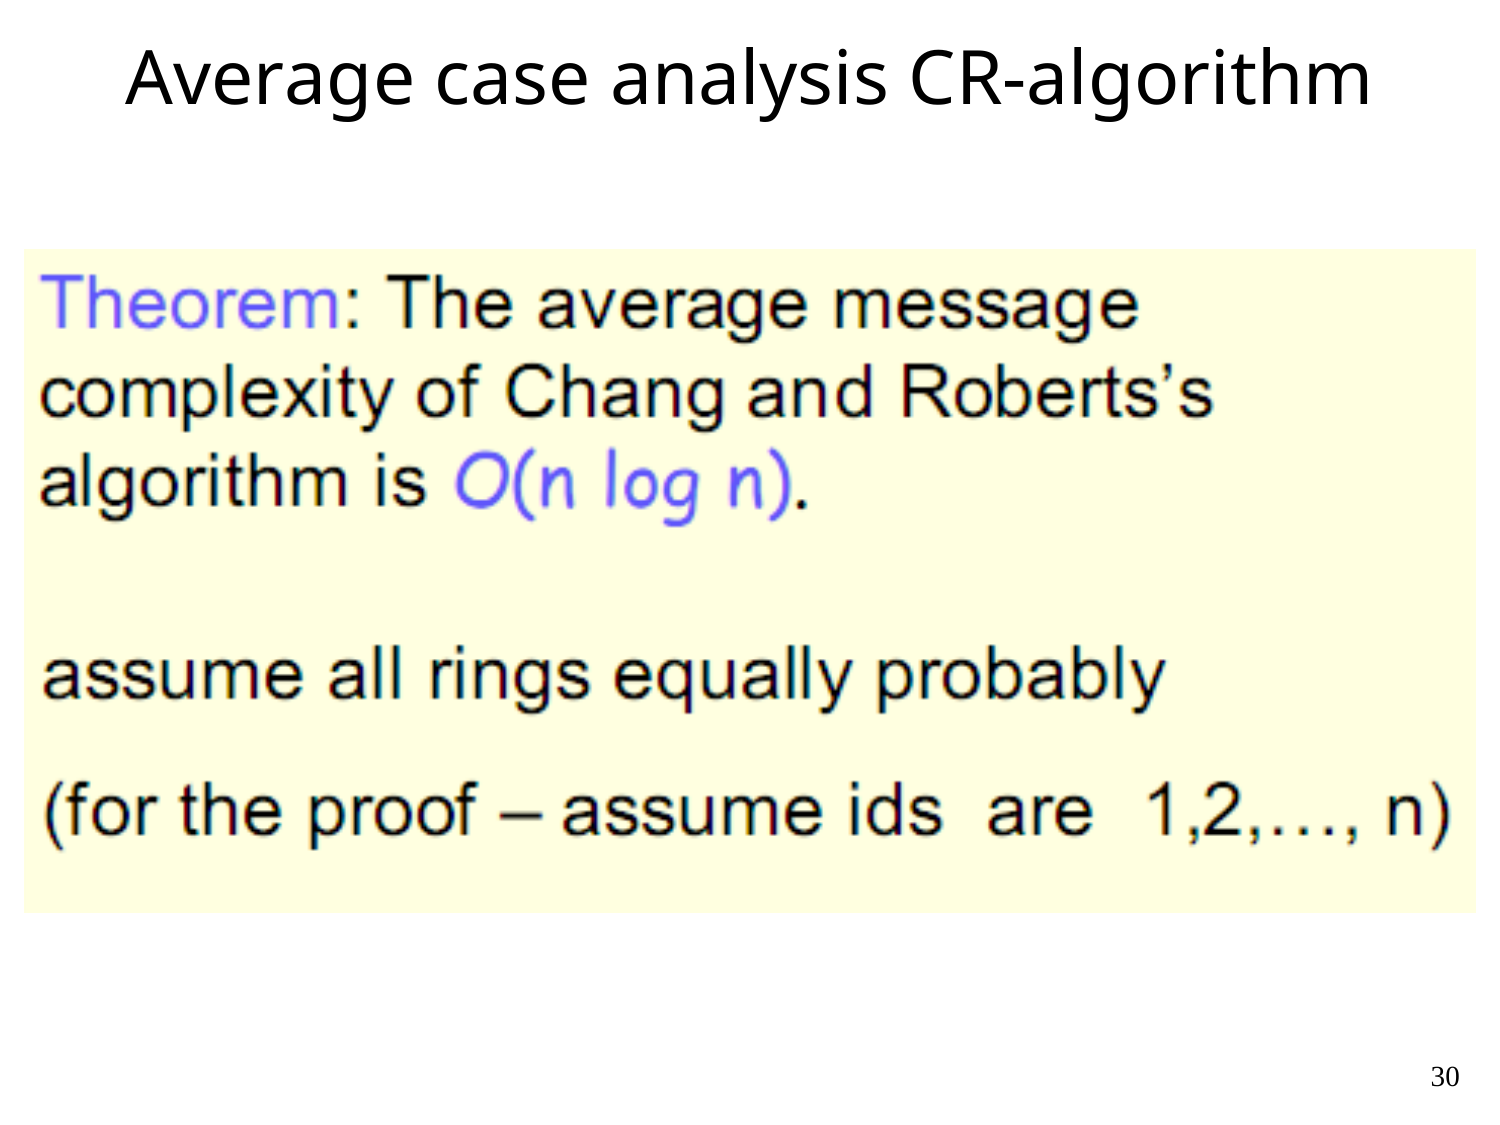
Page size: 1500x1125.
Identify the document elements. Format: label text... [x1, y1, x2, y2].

text_box <number> [1162, 1049, 1476, 1101]
picture [24, 249, 1476, 913]
title Average case analysis CR-algorithm [24, 24, 1476, 126]
